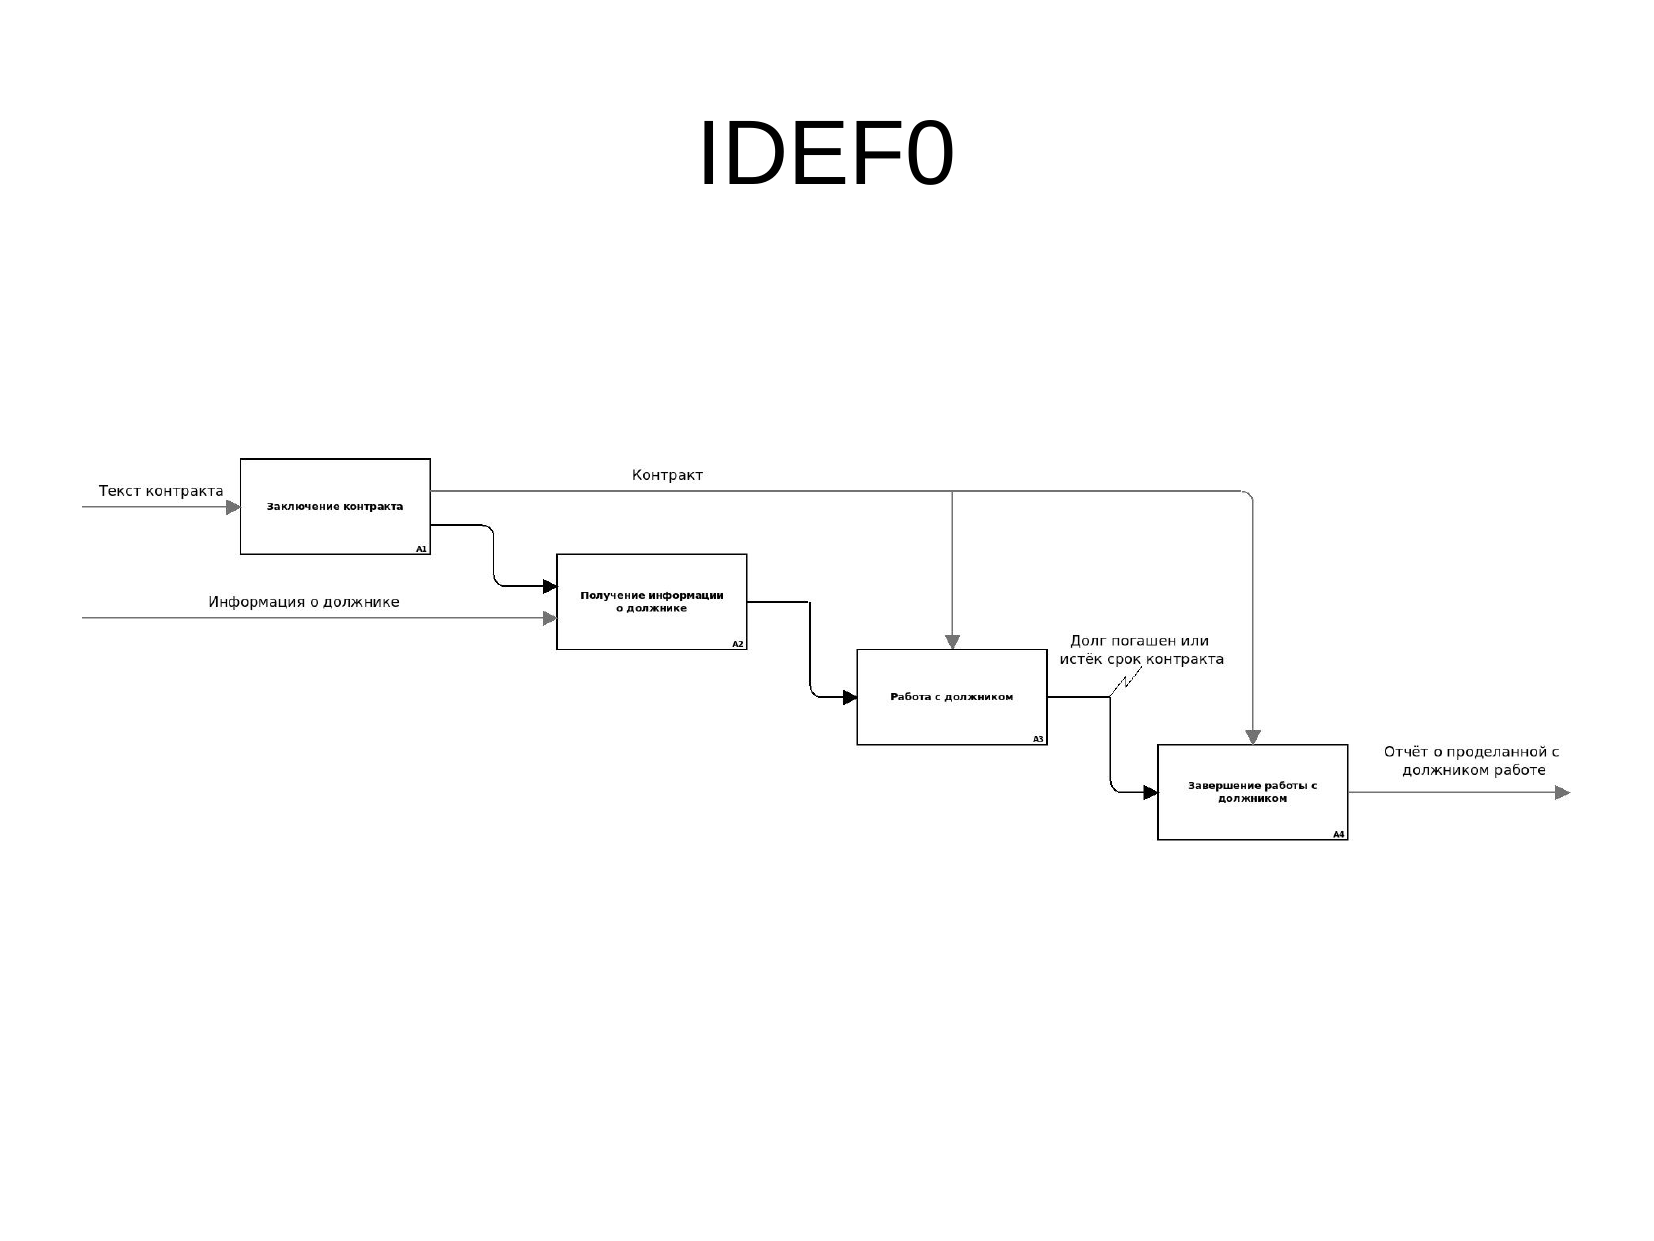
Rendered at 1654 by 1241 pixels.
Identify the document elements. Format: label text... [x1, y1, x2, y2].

picture [82, 458, 1571, 841]
title IDEF0 [82, 49, 1571, 257]
